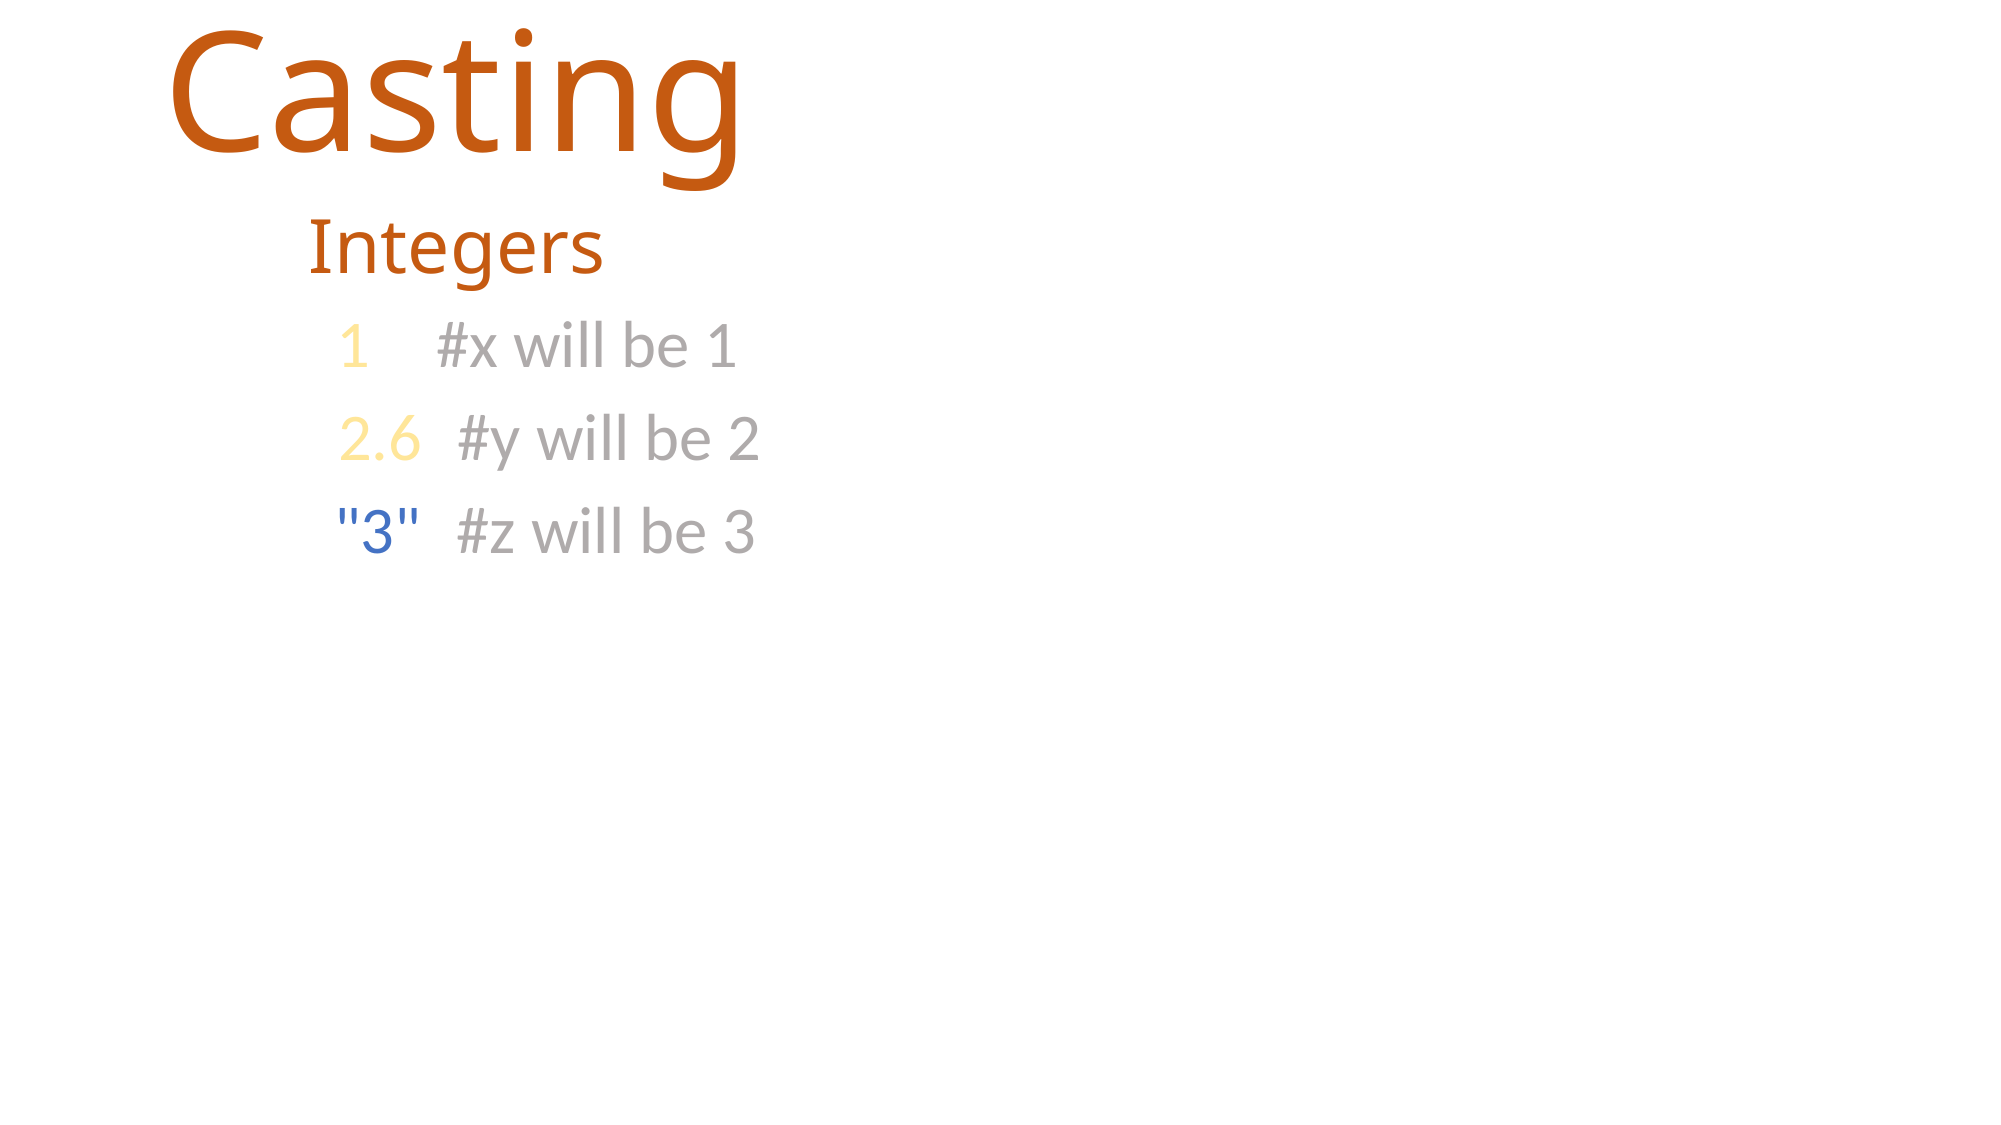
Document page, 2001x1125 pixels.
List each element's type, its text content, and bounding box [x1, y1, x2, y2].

list Casting Integers x = int(1) #x will be 1 y = int(2.6) #y will be 2 z = int("3") #z will be 3 [137, 0, 1863, 1014]
